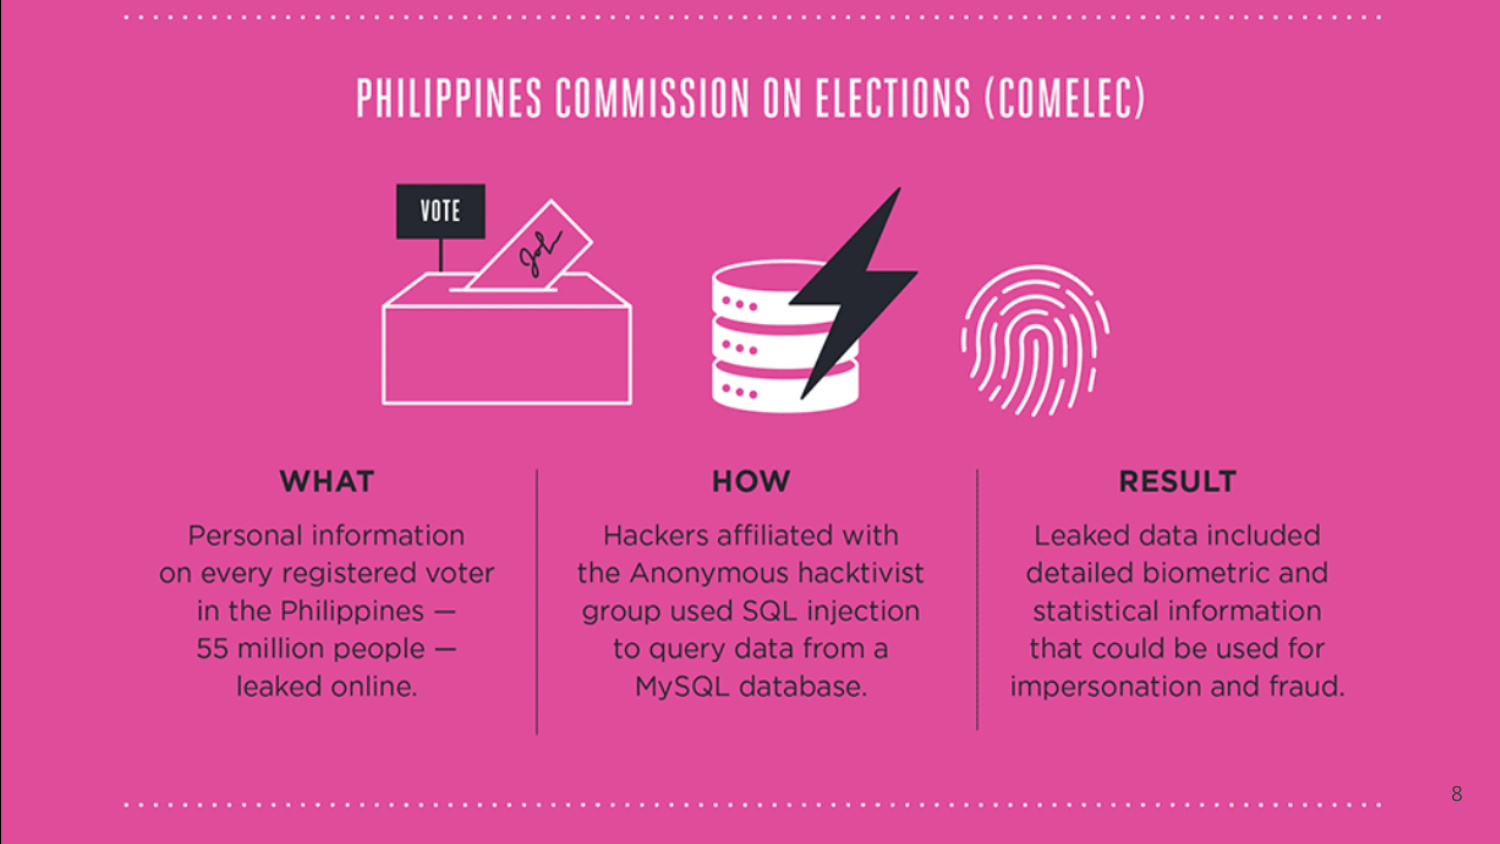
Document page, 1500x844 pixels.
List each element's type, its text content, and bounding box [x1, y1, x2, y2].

slide_number <number> [1387, 762, 1478, 828]
picture [0, 0, 1500, 844]
